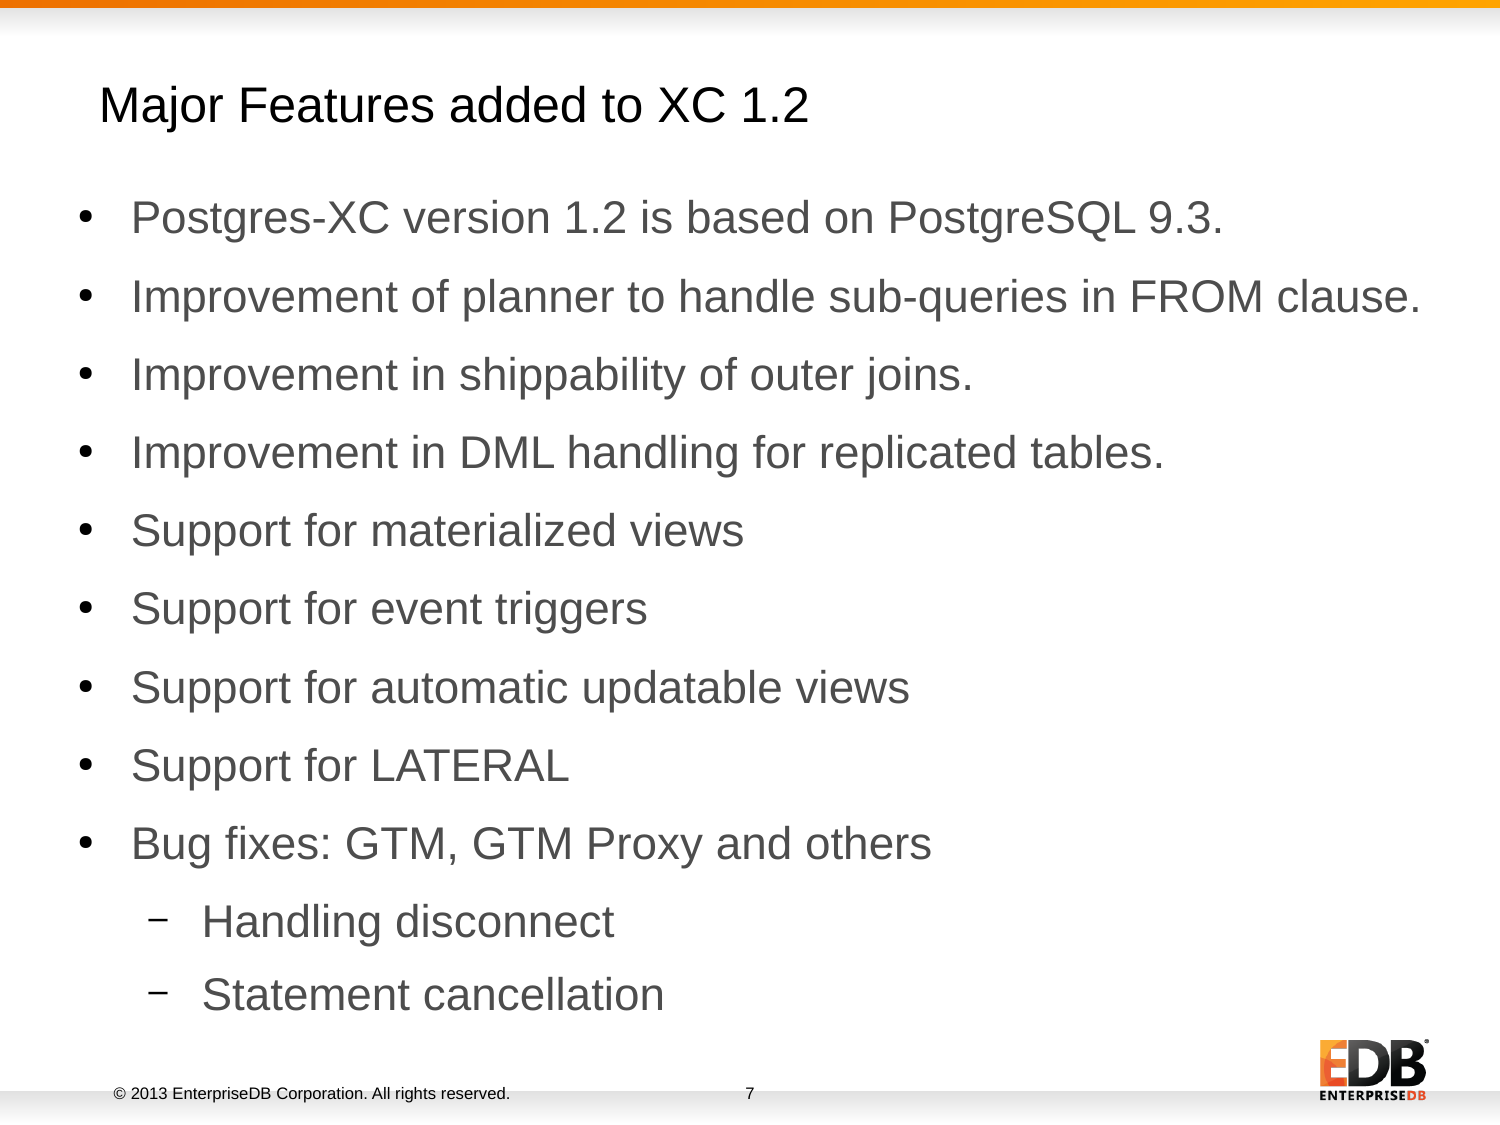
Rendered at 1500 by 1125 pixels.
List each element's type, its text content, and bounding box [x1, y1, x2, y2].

list Postgres-XC version 1.2 is based on PostgreSQL 9.3. Improvement of planner to handle sub-queries in FROM clause. Improvement in shippability of outer joins. Improvement in DML handling for replicated tables. Support for materialized views Support for event triggers Support for automatic updatable views Support for LATERAL Bug fixes: GTM, GTM Proxy and others Handling disconnect Statement cancellation [60, 195, 1471, 1023]
title Major Features added to XC 1.2 [98, 33, 1403, 181]
picture [1318, 1036, 1430, 1101]
